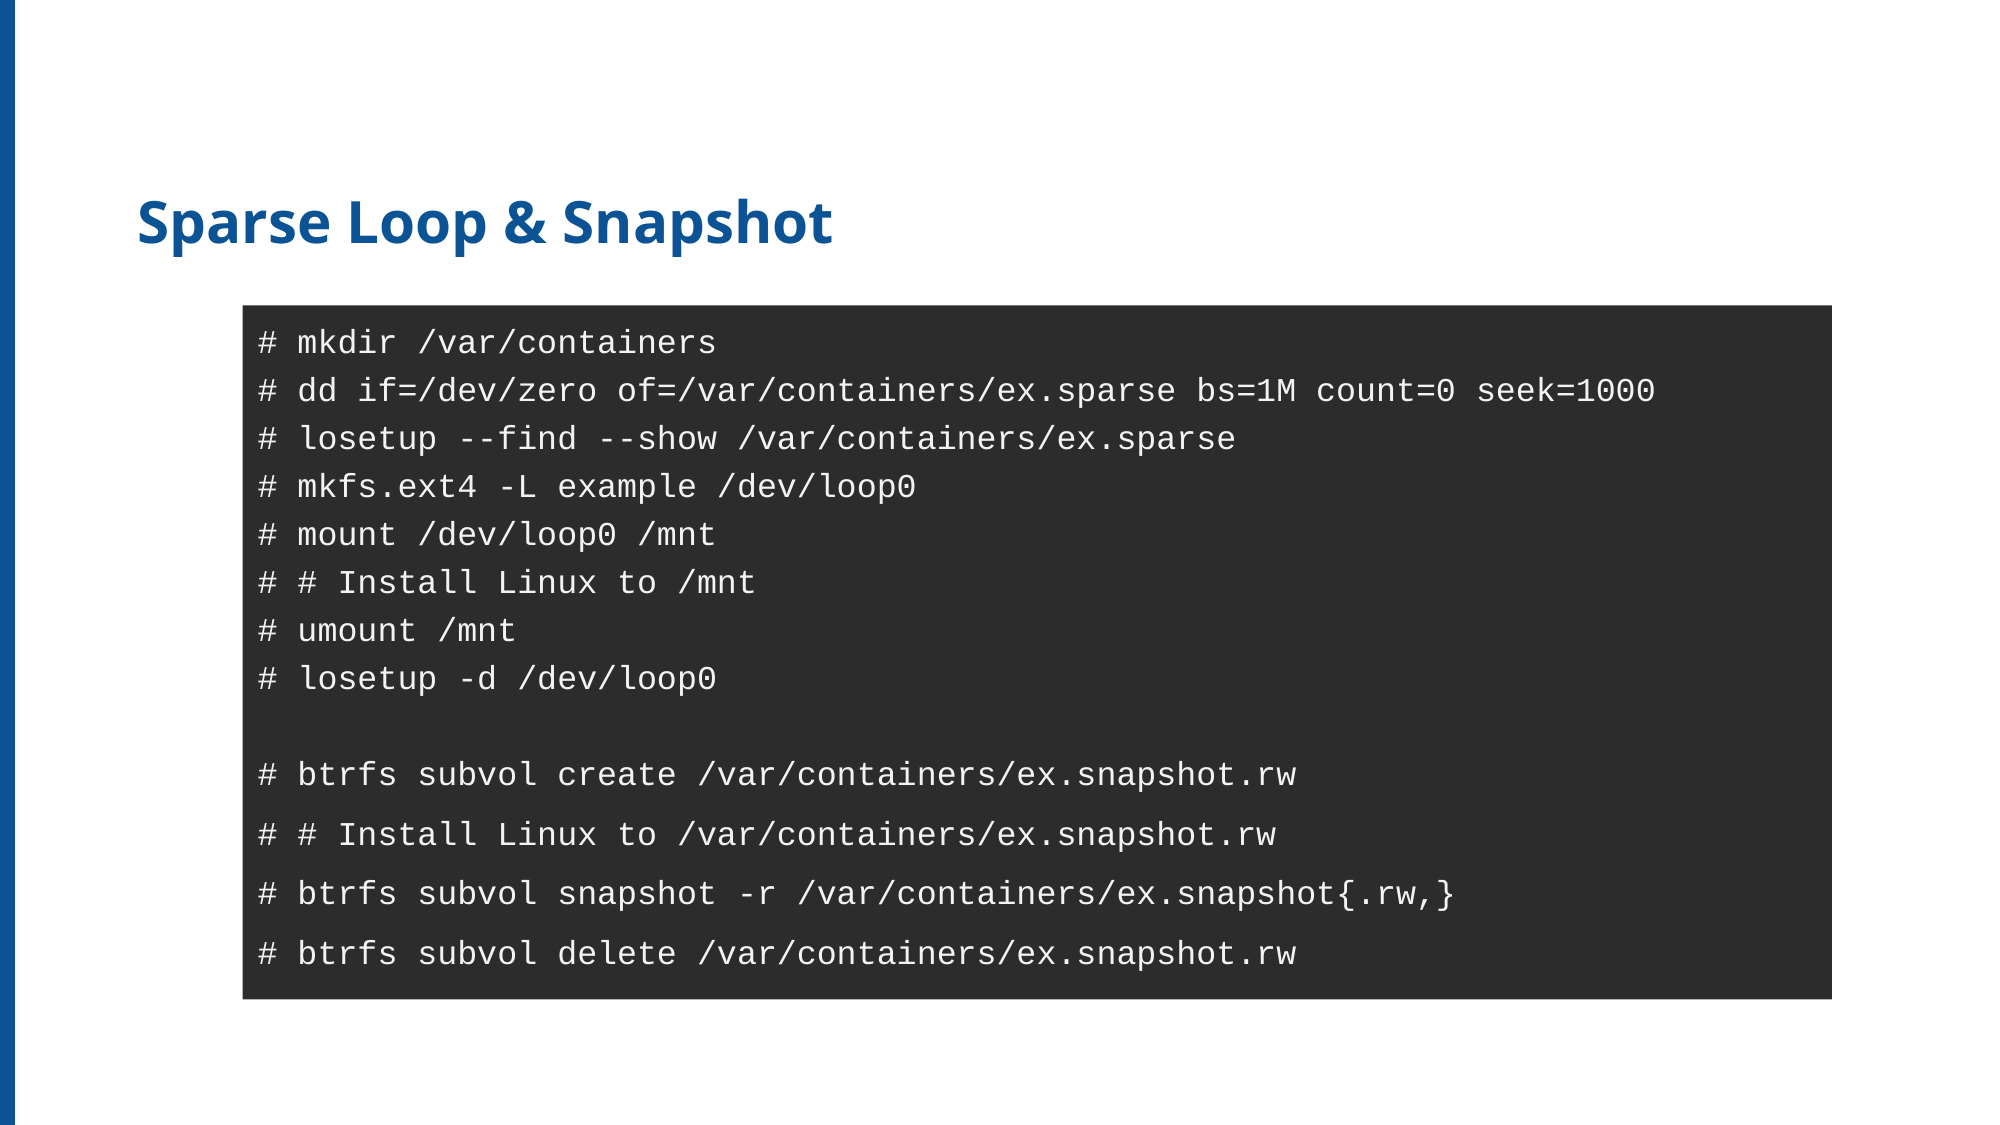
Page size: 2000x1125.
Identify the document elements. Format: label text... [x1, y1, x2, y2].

text_box # mkdir /var/containers # dd if=/dev/zero of=/var/containers/ex.sparse bs=1M count=0 seek=1000 # losetup --find --show /var/containers/ex.sparse # mkfs.ext4 -L example /dev/loop0 # mount /dev/loop0 /mnt # # Install Linux to /mnt # umount /mnt # losetup -d /dev/loop0 # btrfs subvol create /var/containers/ex.snapshot.rw # # Install Linux to /var/containers/ex.snapshot.rw # btrfs subvol snapshot -r /var/containers/ex.snapshot{.rw,} # btrfs subvol delete /var/containers/ex.snapshot.rw [242, 305, 1832, 1000]
text_box Sparse Loop & Snapshot [122, 177, 910, 264]
